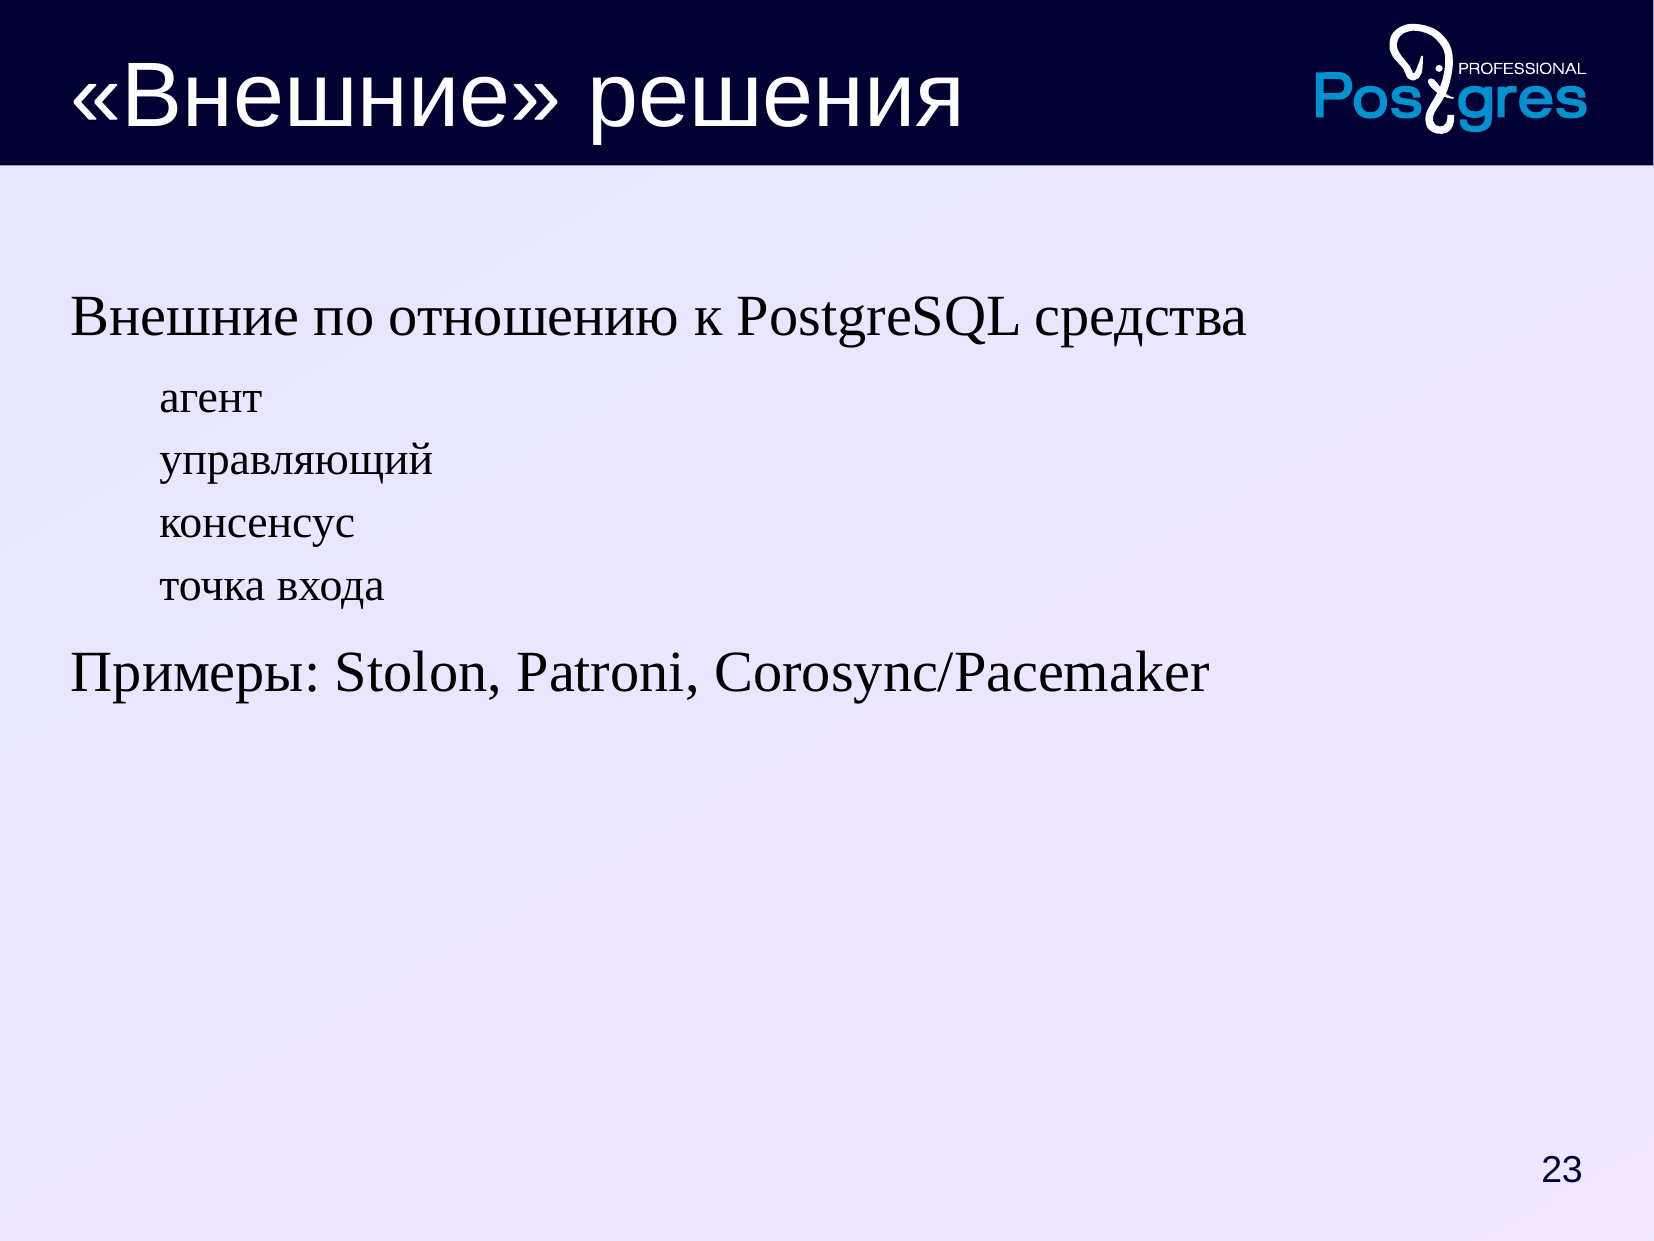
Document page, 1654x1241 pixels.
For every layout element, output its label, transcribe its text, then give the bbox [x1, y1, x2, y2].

list Внешние по отношению к PostgreSQL средства агент управляющий консенсус точка входа Примеры: Stolon, Patroni, Corosync/Pacemaker [70, 283, 1559, 1003]
title «Внешние» решения [70, 43, 1241, 147]
